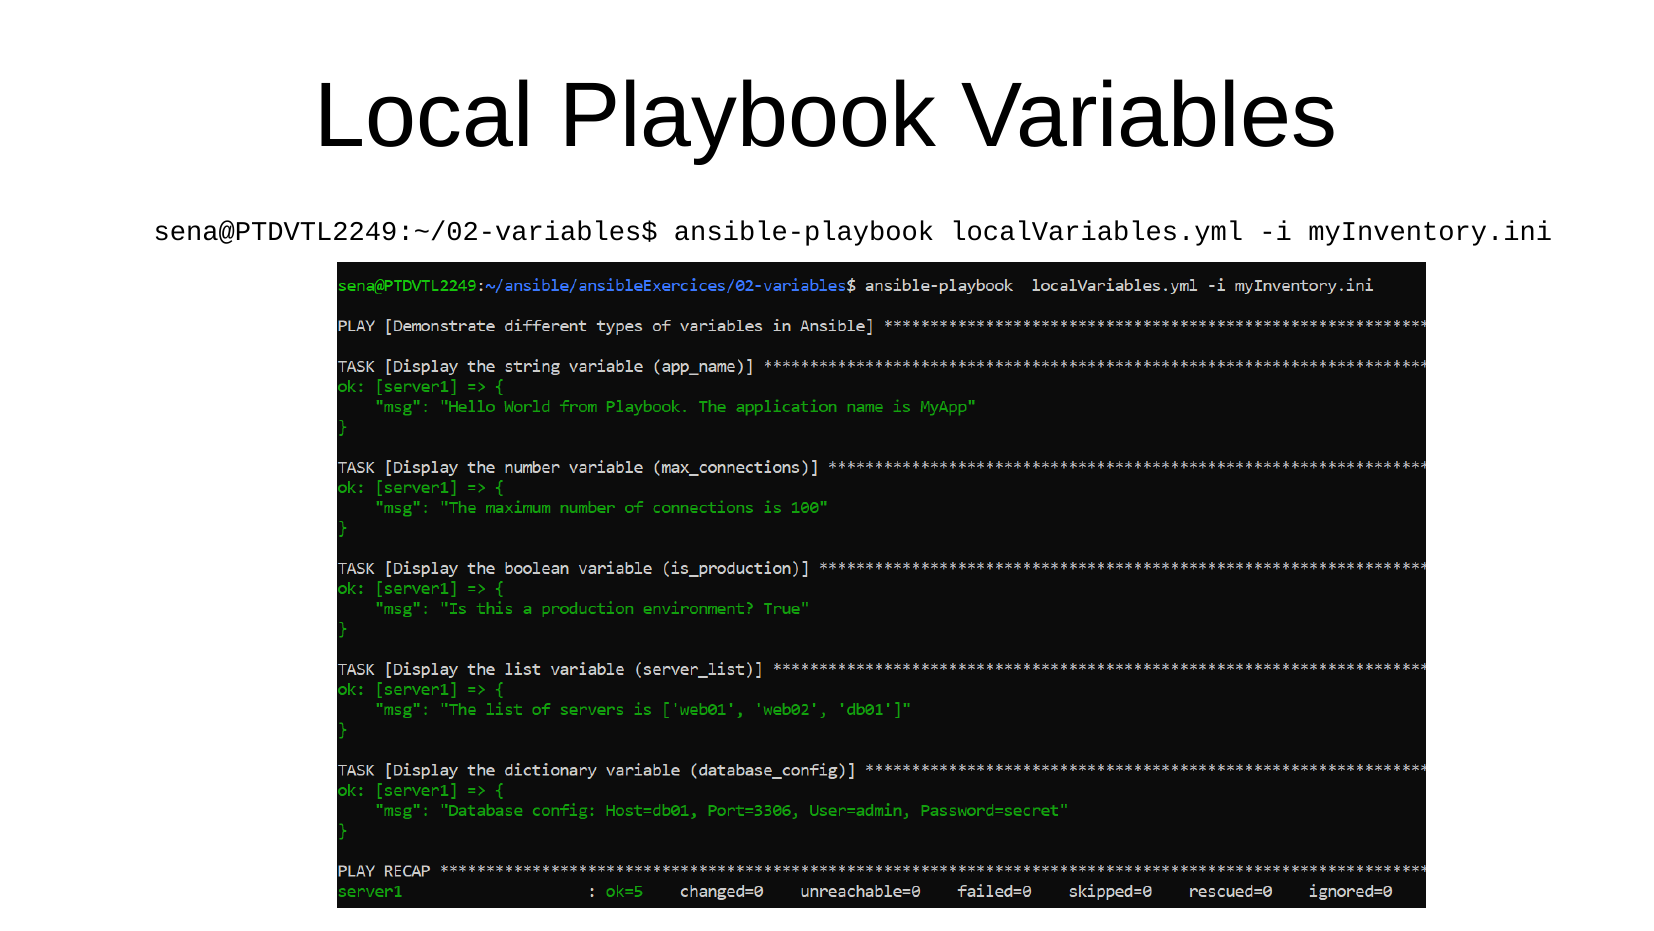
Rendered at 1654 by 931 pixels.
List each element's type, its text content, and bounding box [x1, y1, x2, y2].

title Local Playbook Variables [82, 37, 1571, 193]
list sena@PTDVTL2249:~/02-variables$ ansible-playbook localVariables.yml -i myInventory.ini [82, 217, 1571, 758]
picture [337, 262, 1426, 908]
